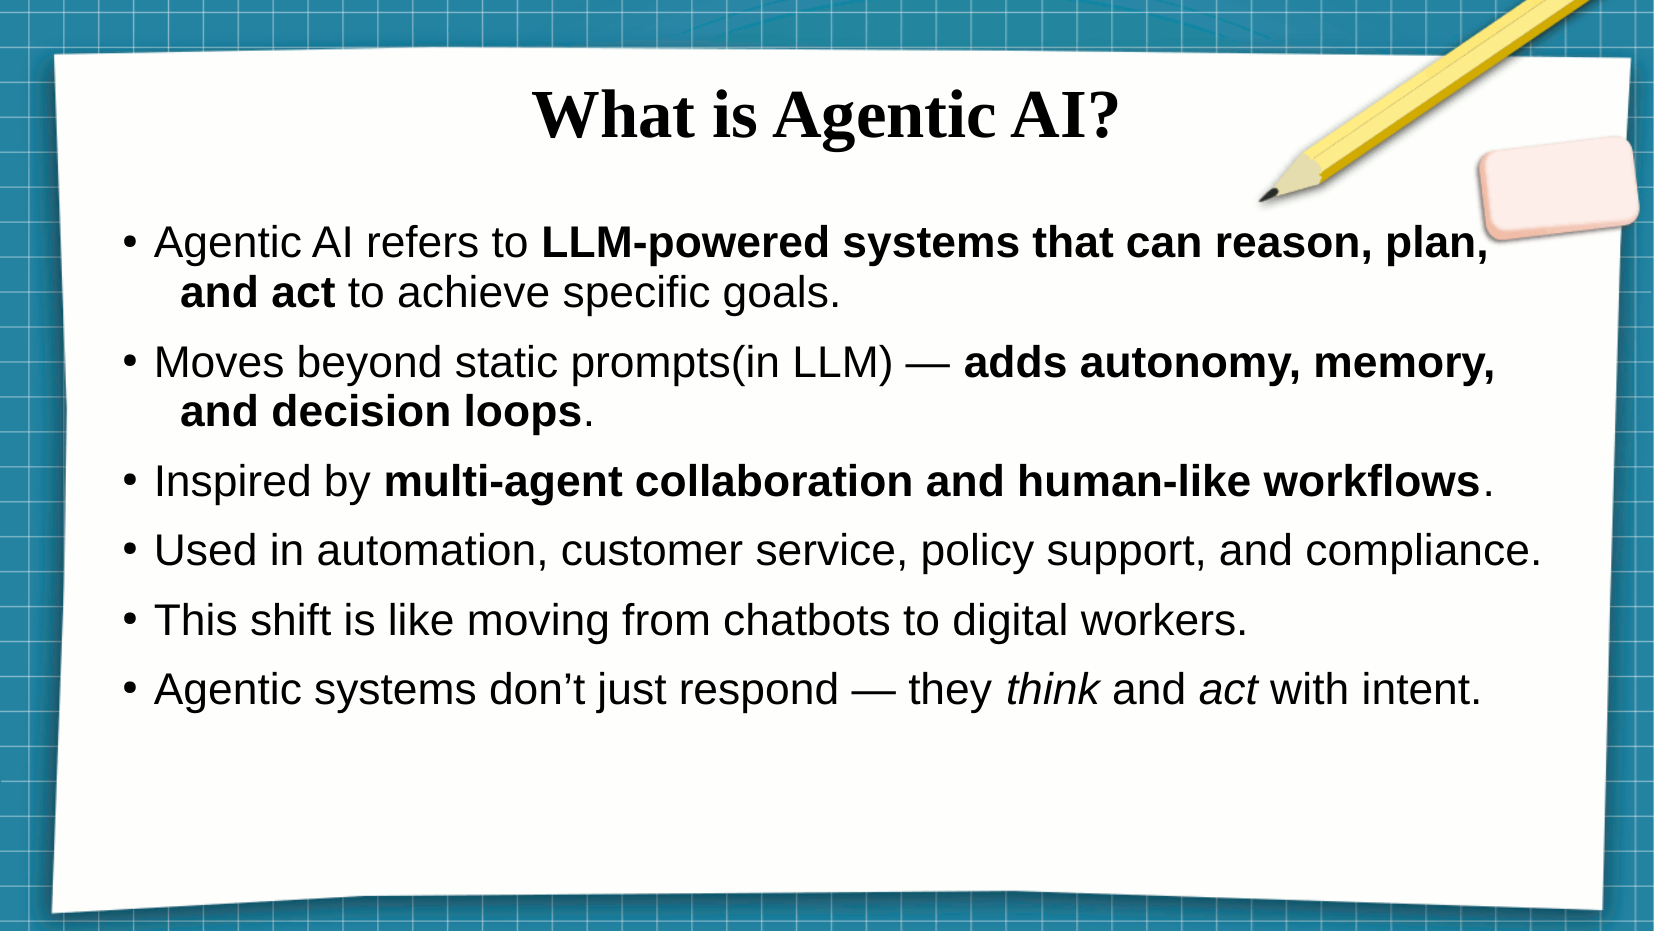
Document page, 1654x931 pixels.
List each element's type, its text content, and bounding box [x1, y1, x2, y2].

title What is Agentic AI? [82, 37, 1571, 193]
picture [0, 0, 1654, 931]
list Agentic AI refers to LLM-powered systems that can reason, plan, and act to achieve specific goals. Moves beyond static prompts(in LLM) — adds autonomy, memory, and decision loops. Inspired by multi-agent collaboration and human-like workflows. Used in automation, customer service, policy support, and compliance. This shift is like moving from chatbots to digital workers. Agentic systems don’t just respond — they think and act with intent. [82, 217, 1571, 758]
